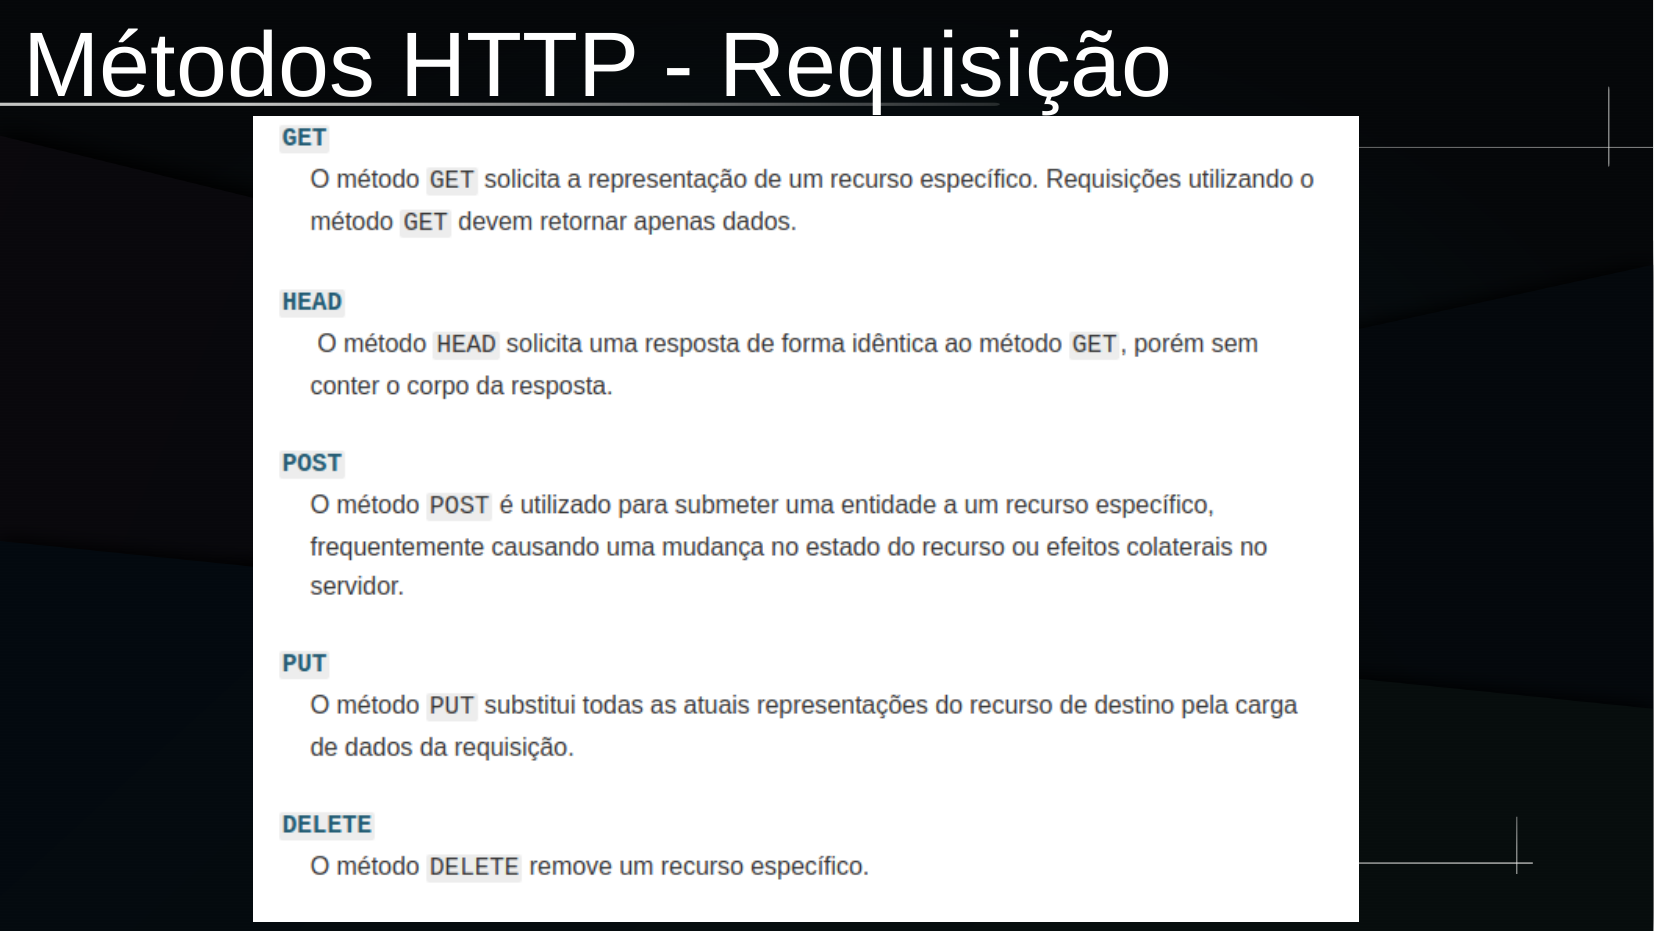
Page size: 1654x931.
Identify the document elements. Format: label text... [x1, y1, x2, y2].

picture [0, 0, 1654, 931]
title Métodos HTTP - Requisição [23, 11, 1589, 119]
